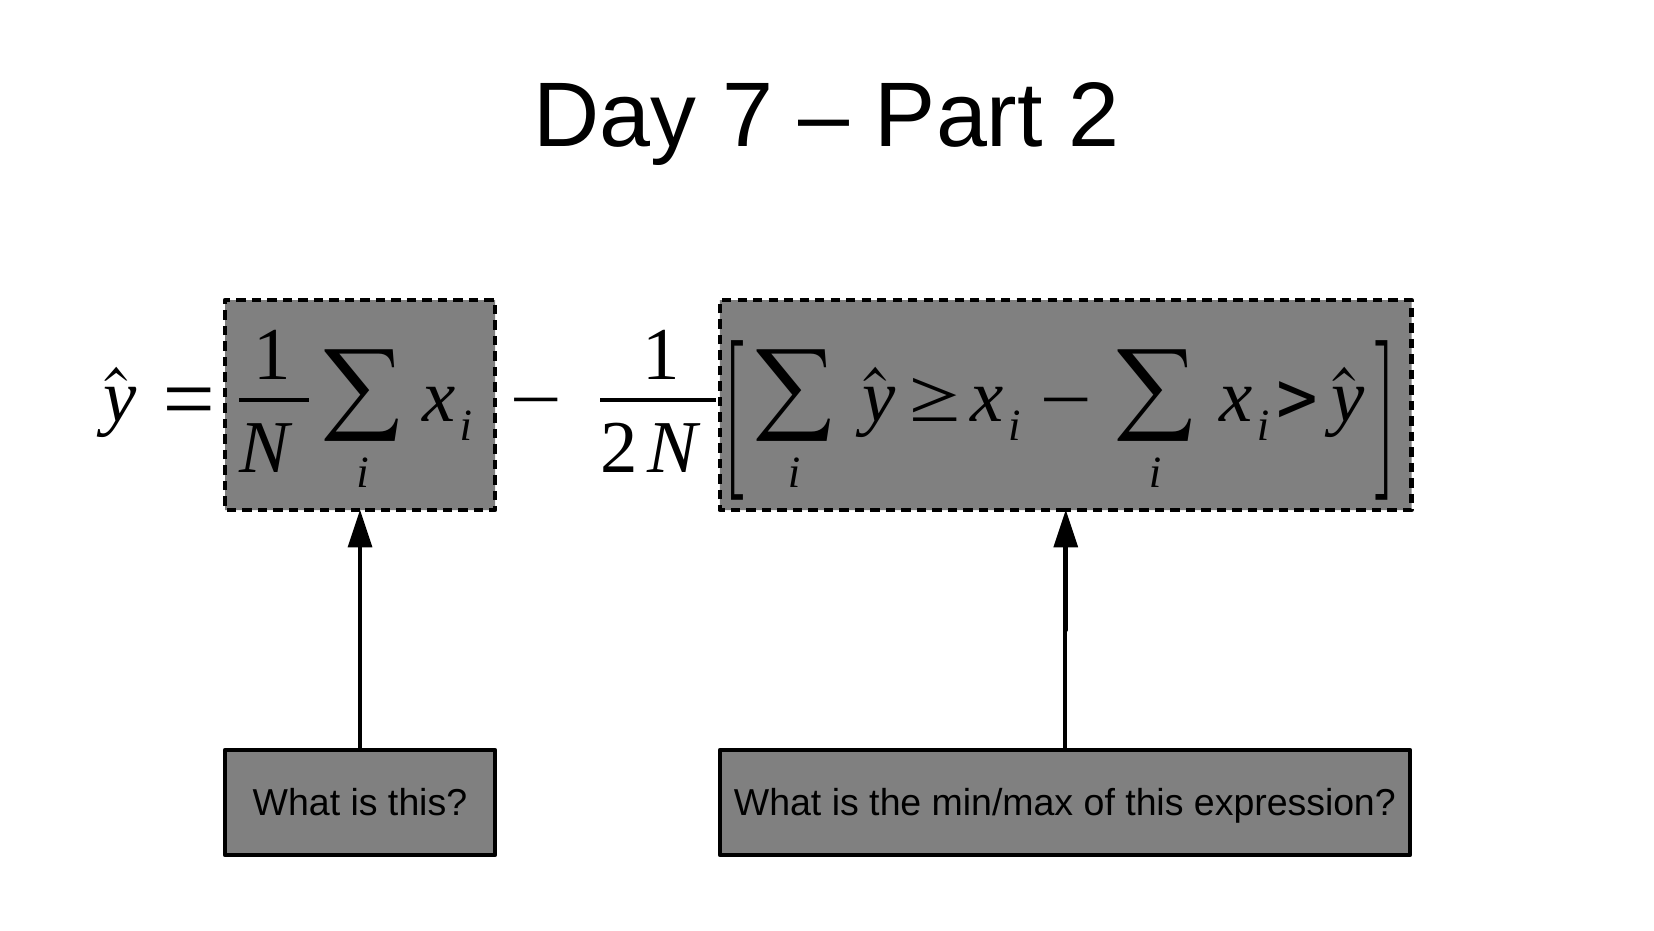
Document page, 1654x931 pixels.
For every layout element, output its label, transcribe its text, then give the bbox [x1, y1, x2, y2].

text_box What is this? [225, 750, 496, 856]
chart [75, 225, 1412, 506]
text_box [225, 506, 496, 511]
title Day 7 – Part 2 [82, 37, 1571, 193]
text_box [719, 506, 1412, 511]
text_box What is the min/max of this expression? [720, 750, 1411, 856]
